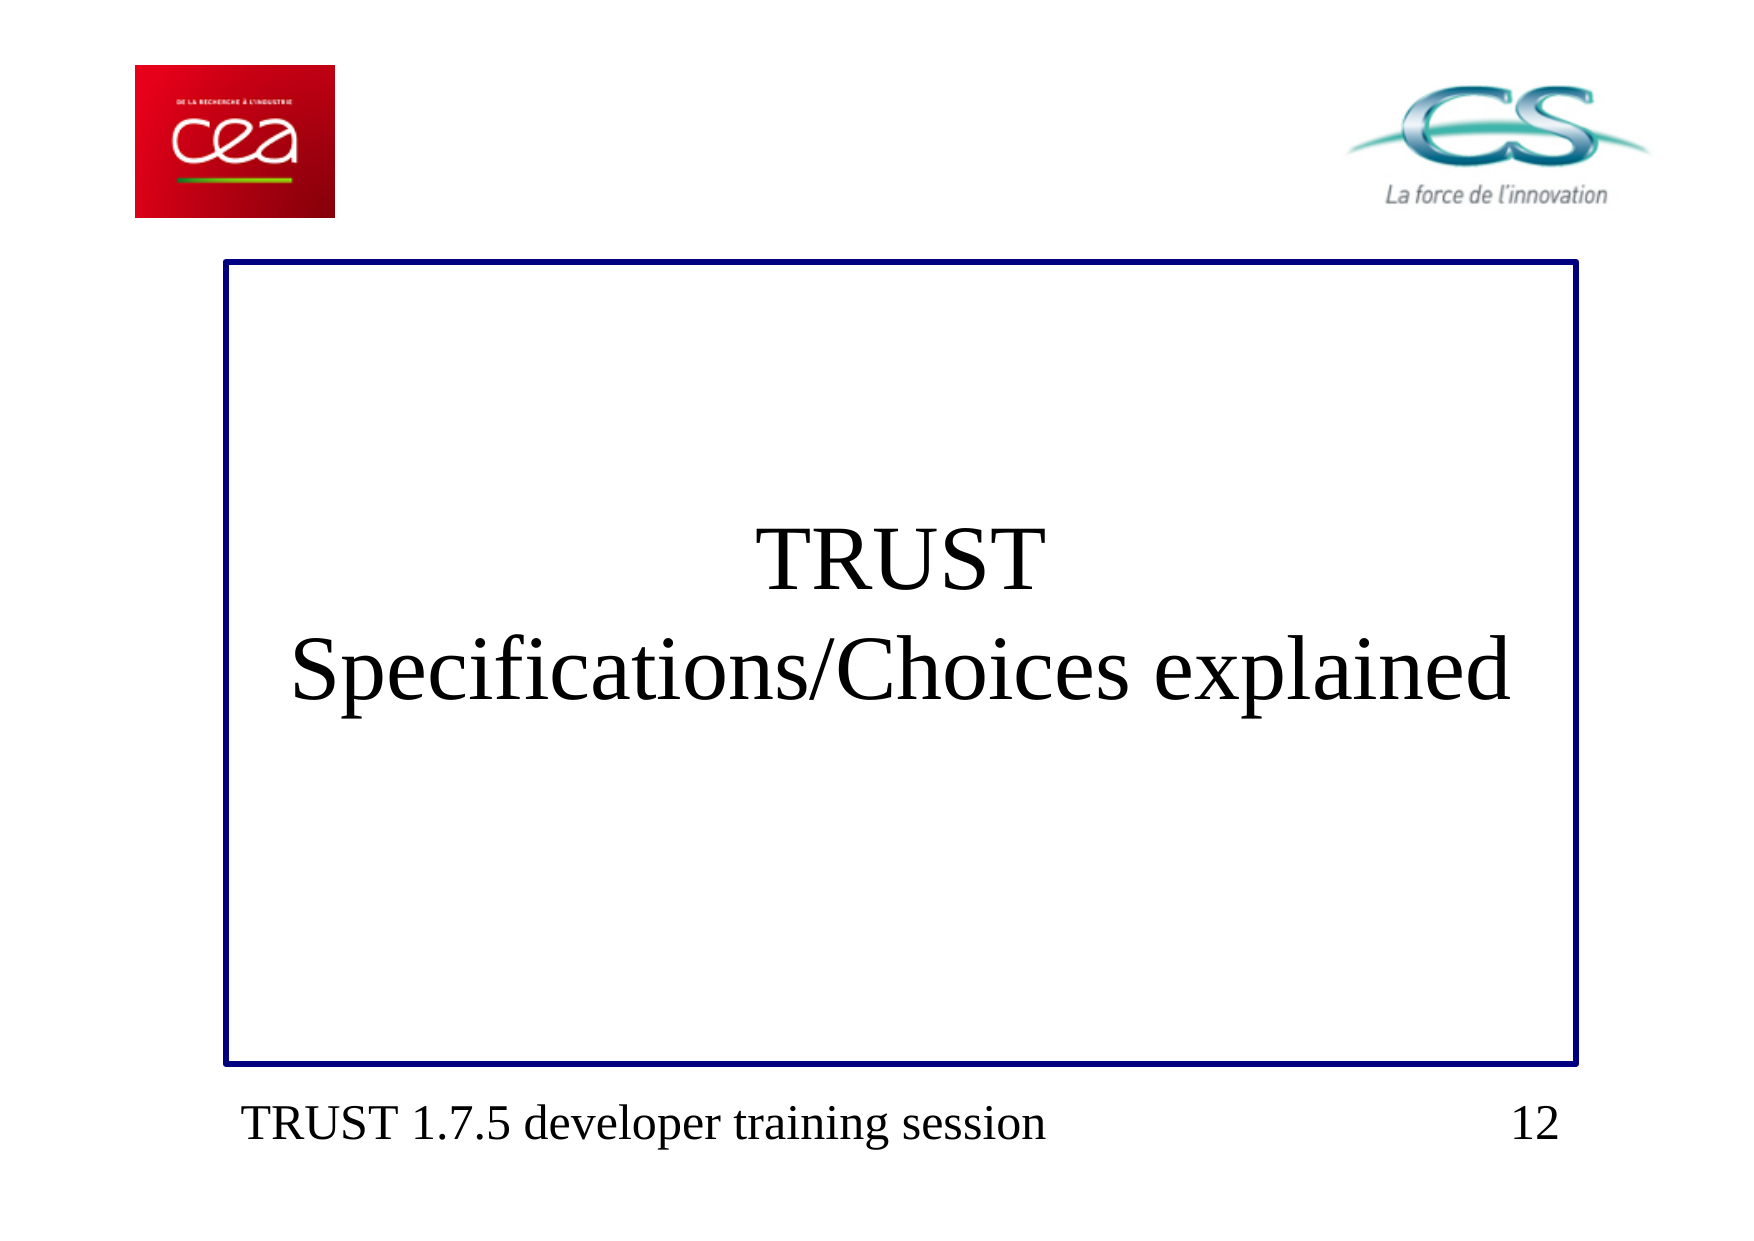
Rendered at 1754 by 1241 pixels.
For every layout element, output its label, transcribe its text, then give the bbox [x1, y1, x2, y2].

picture [135, 65, 335, 218]
picture [1340, 73, 1662, 218]
title TRUST Specifications/Choices explained [225, 261, 1577, 1064]
